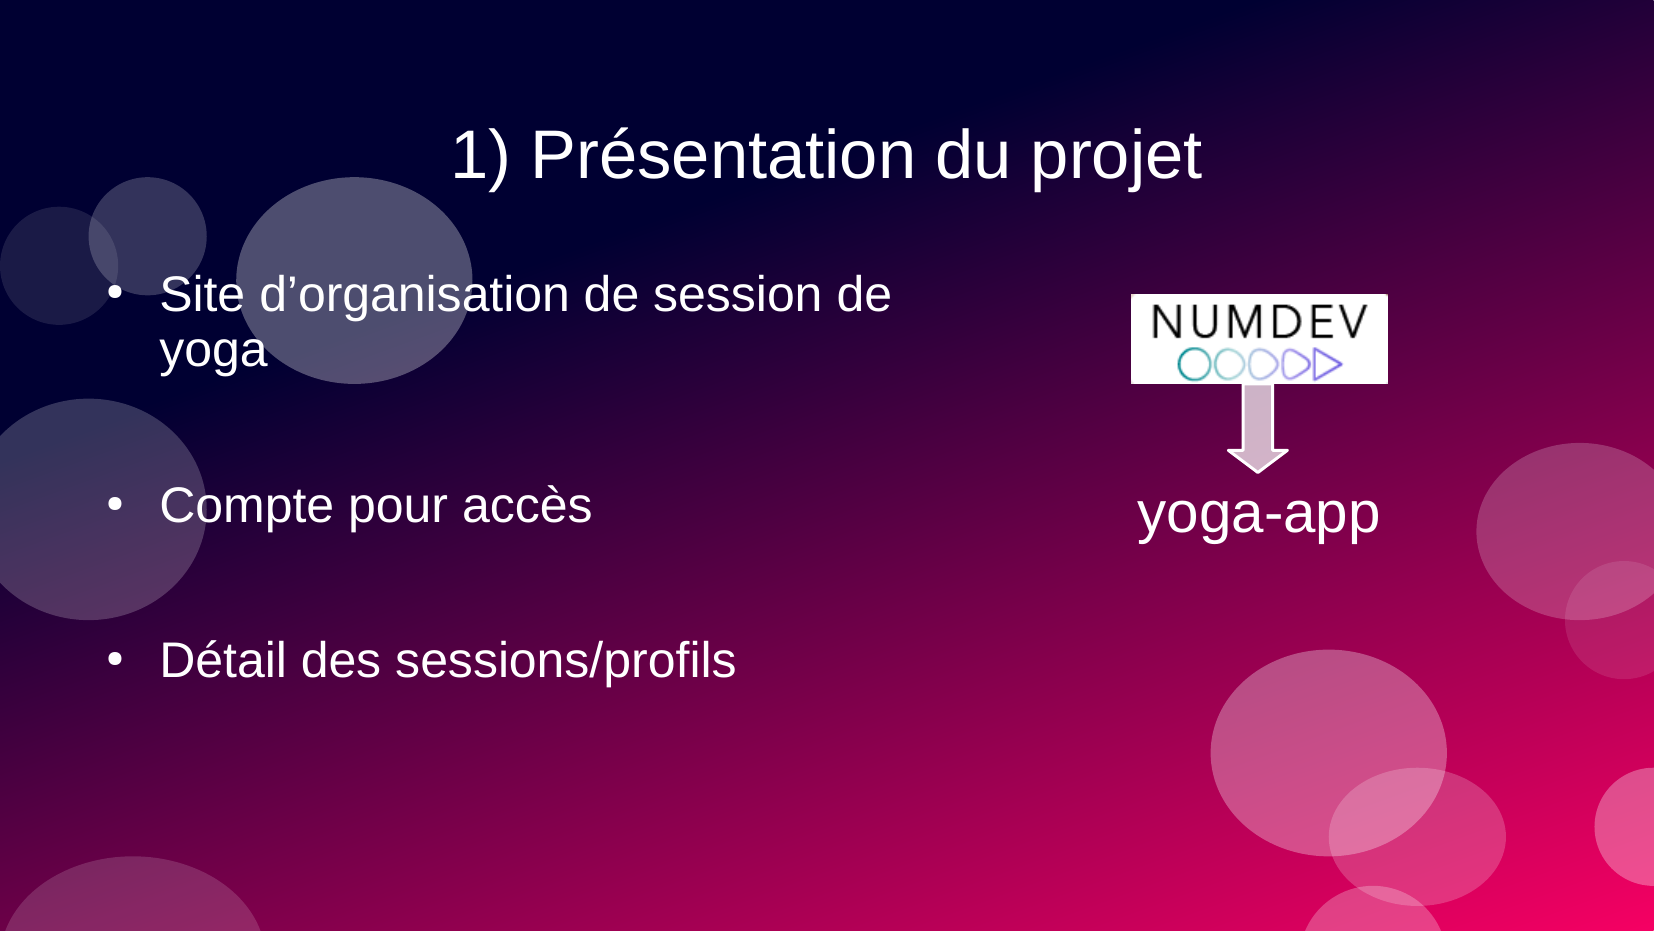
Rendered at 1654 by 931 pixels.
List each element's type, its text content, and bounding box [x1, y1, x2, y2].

picture [1131, 294, 1388, 384]
list Site d’organisation de session de yoga Compte pour accès Détail des sessions/profils [88, 265, 945, 783]
text_box [1228, 383, 1288, 473]
title 1) Présentation du projet [88, 73, 1565, 237]
text_box yoga-app [1122, 472, 1412, 553]
